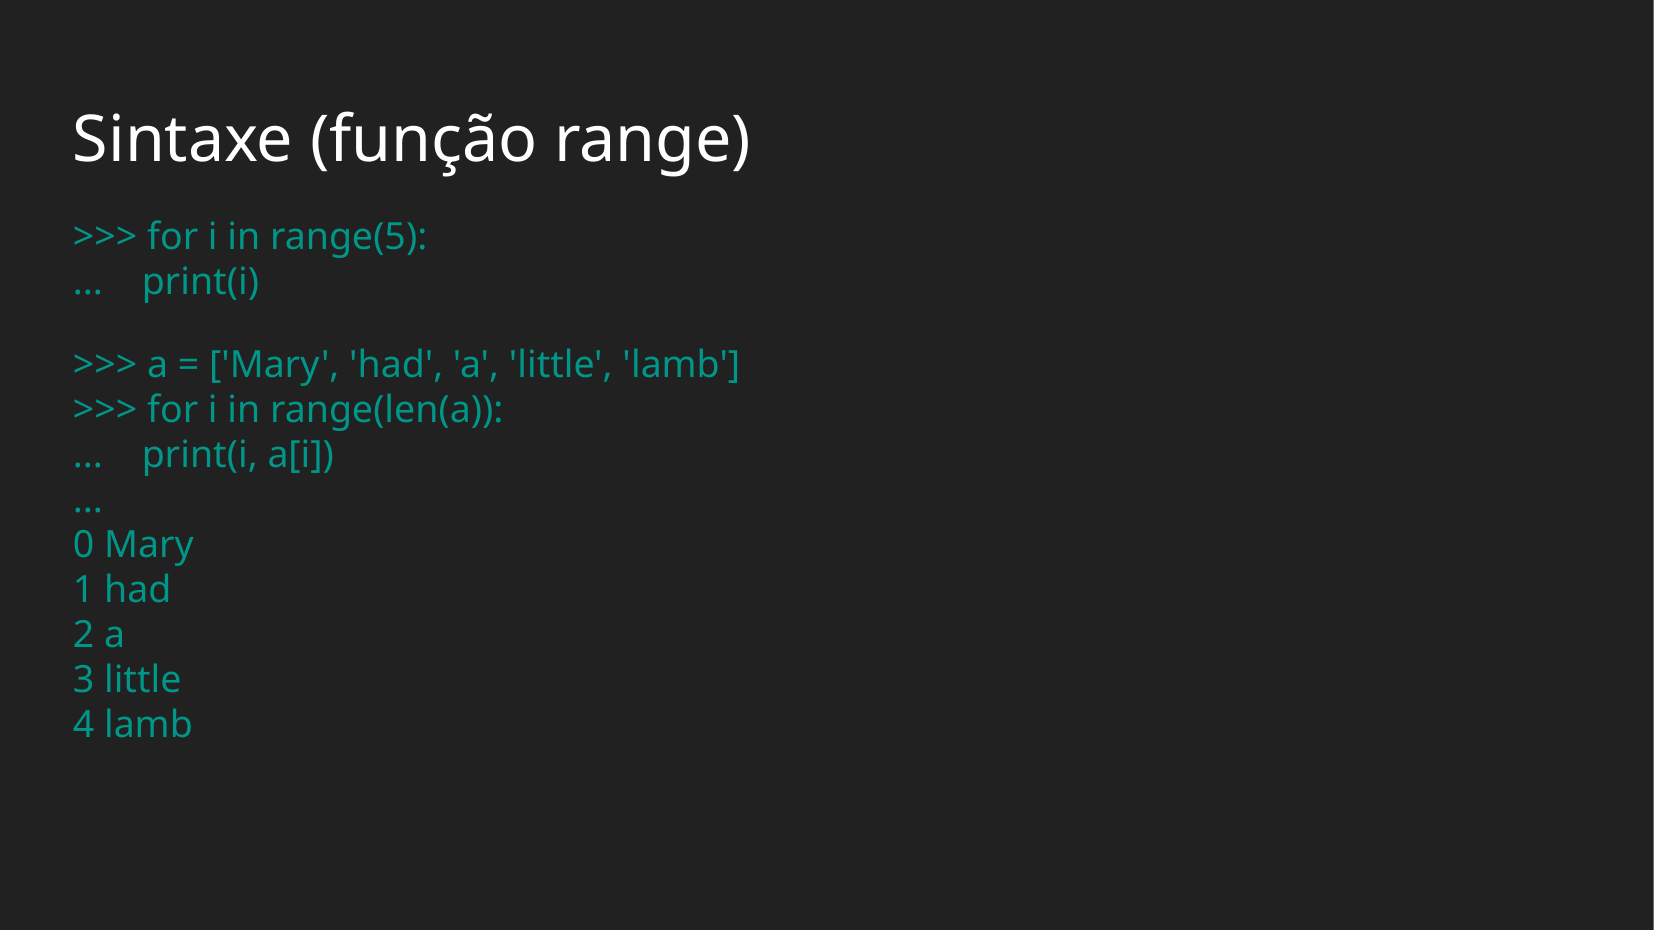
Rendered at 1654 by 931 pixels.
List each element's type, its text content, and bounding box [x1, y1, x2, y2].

title Sintaxe (função range) [56, 80, 1598, 185]
list >>> for i in range(5): ... print(i) >>> a = ['Mary', 'had', 'a', 'little', 'lamb'] >>> for i in range(len(a)): ... print(i, a[i]) ... 0 Mary 1 had 2 a 3 little 4 lamb [56, 195, 1585, 889]
